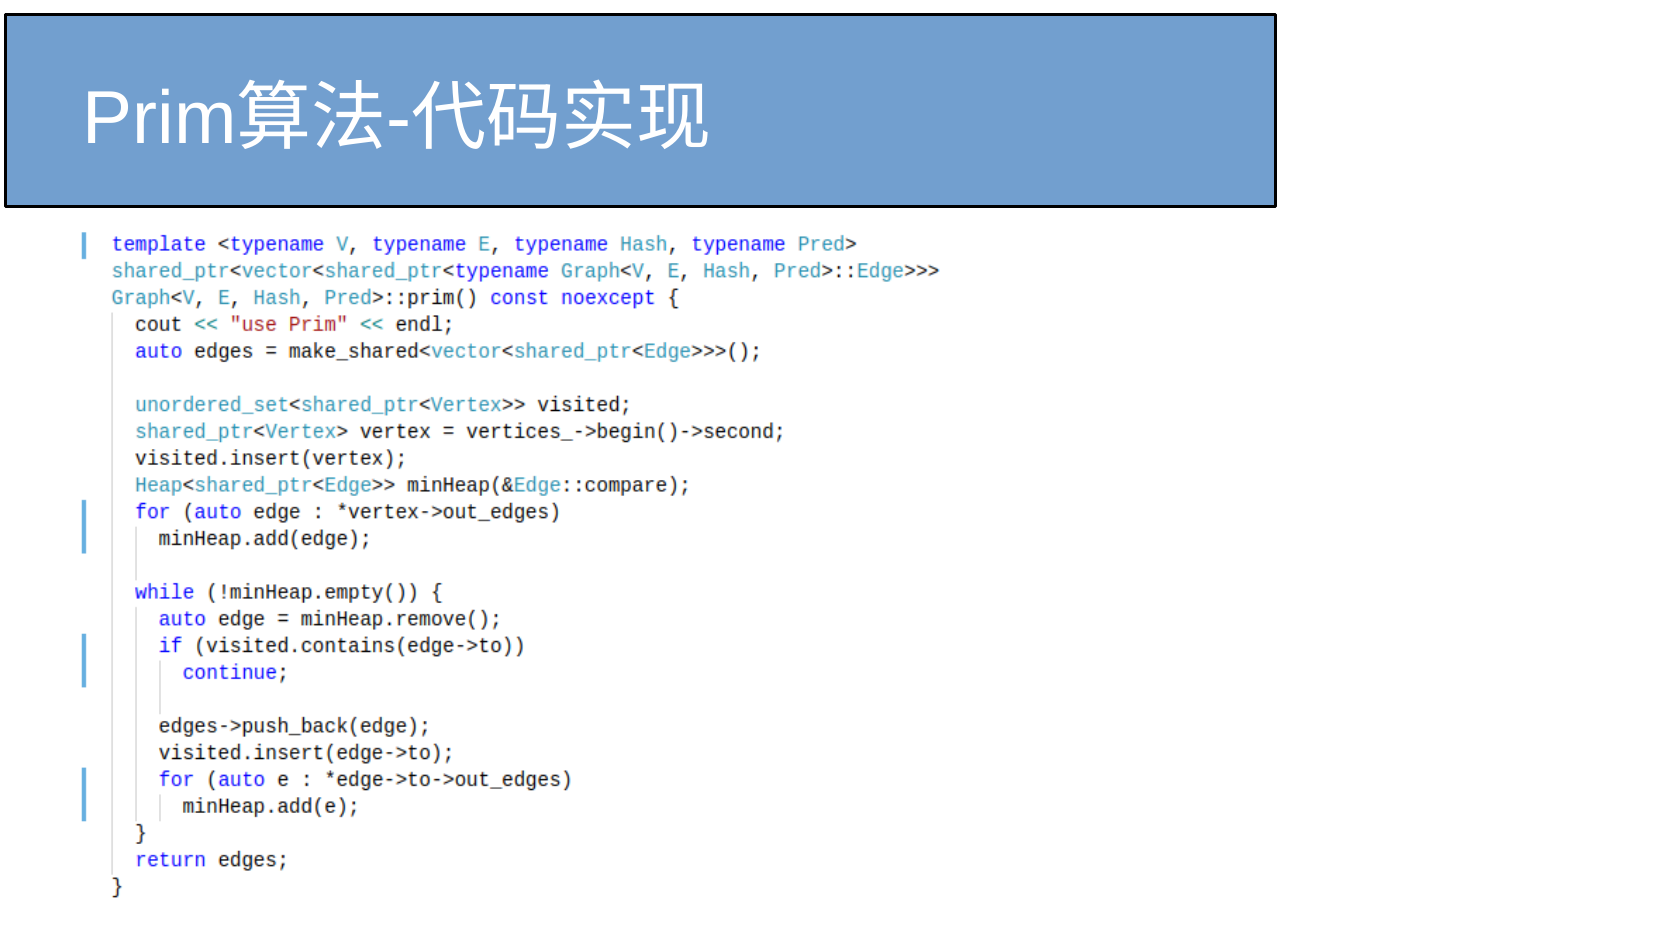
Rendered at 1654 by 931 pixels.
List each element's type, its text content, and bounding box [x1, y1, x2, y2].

picture [75, 224, 976, 913]
title Prim算法-代码实现 [82, 44, 1235, 192]
